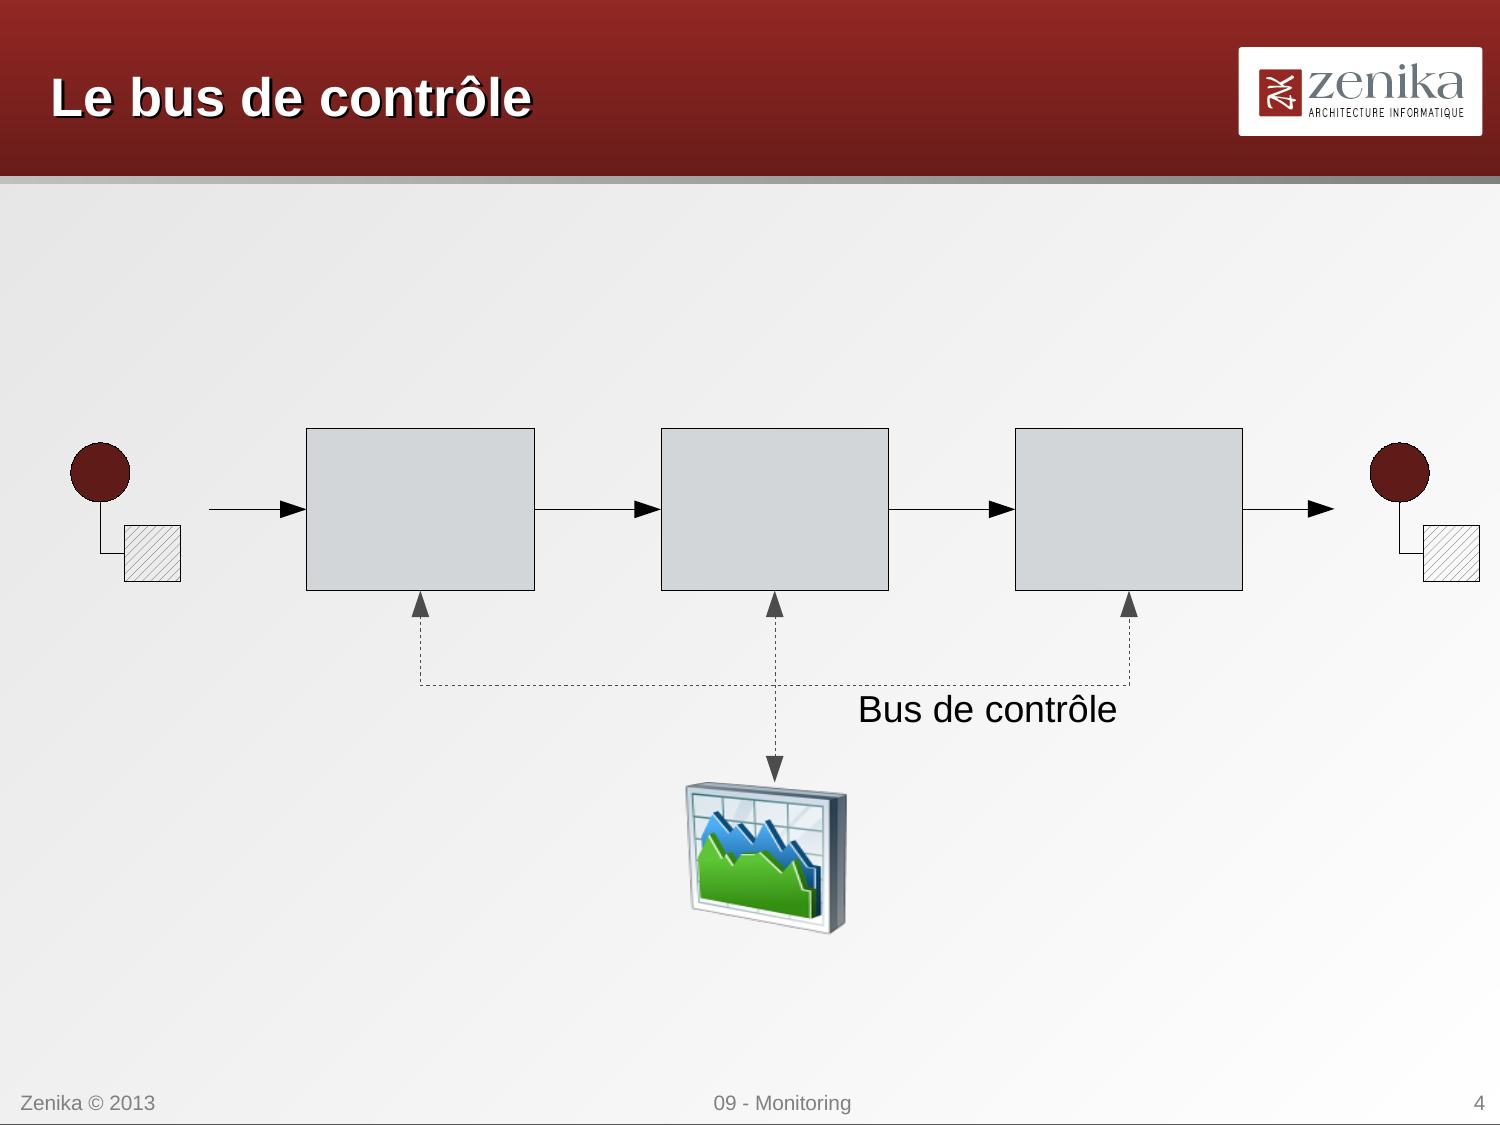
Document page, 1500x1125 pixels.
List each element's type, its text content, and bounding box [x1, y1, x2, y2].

picture [677, 782, 873, 937]
text_box [1423, 525, 1480, 582]
text_box [124, 525, 181, 582]
text_box [306, 428, 535, 591]
text_box [1370, 442, 1430, 503]
text_box [661, 428, 889, 591]
text_box Bus de contrôle [843, 681, 1133, 739]
text_box [1015, 428, 1243, 591]
text_box [70, 442, 130, 502]
picture [1257, 58, 1464, 125]
title Le bus de contrôle [50, 15, 1206, 180]
